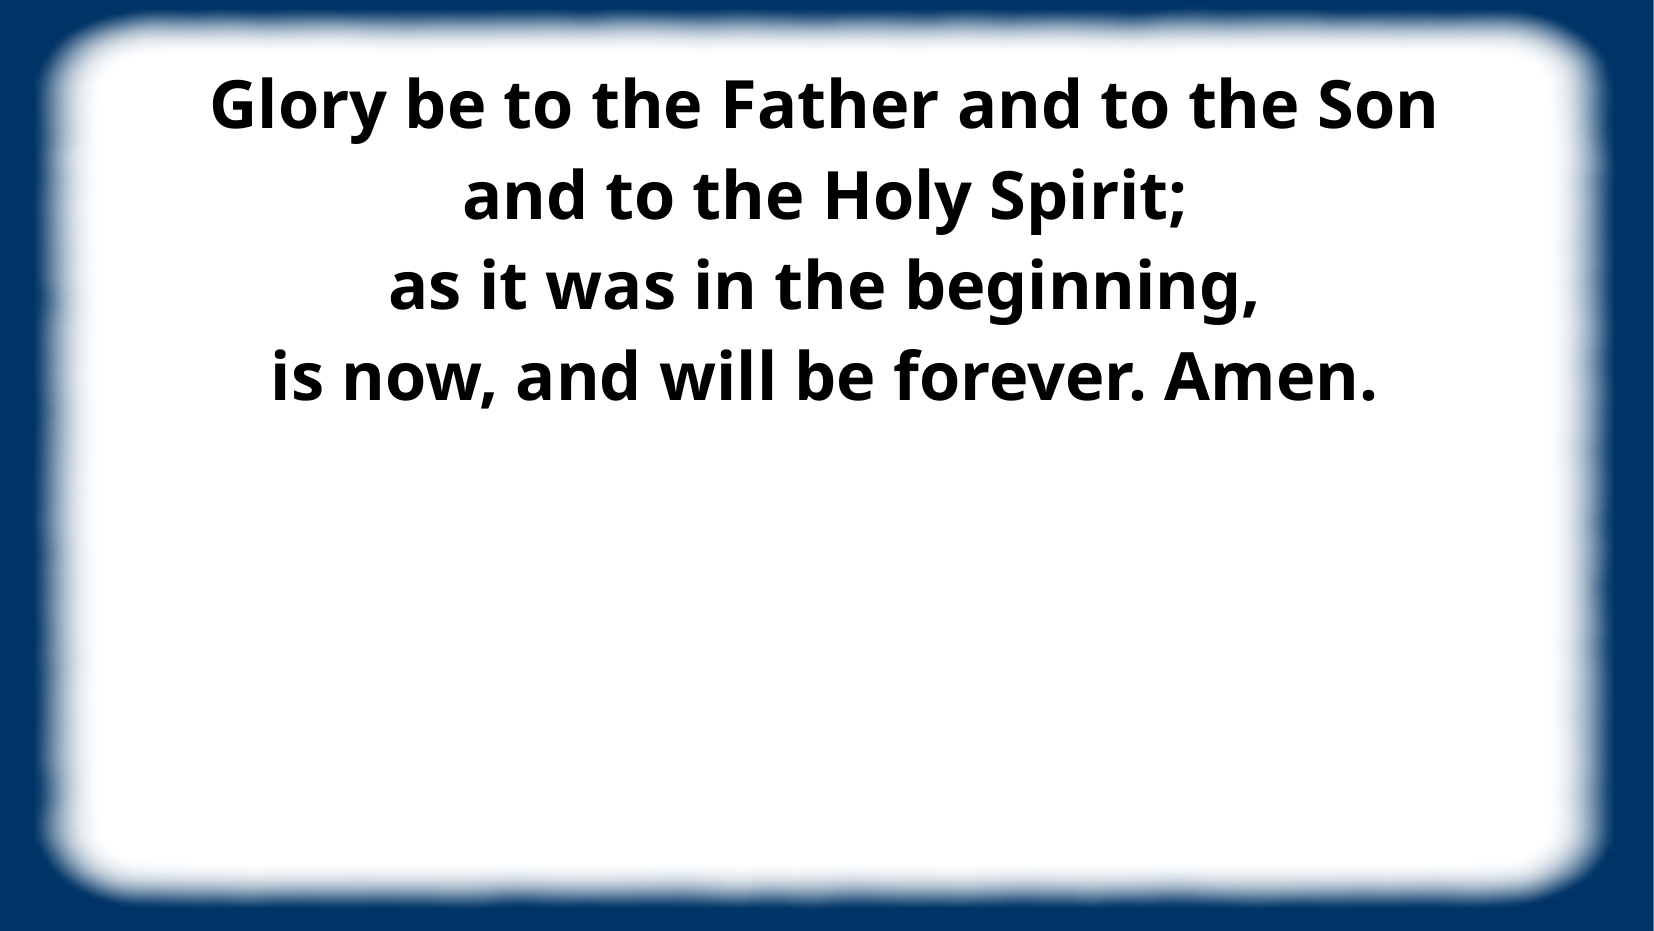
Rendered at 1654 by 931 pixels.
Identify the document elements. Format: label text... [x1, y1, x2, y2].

text_box Glory be to the Father and to the Son and to the Holy Spirit; as it was in the beginning, is now, and will be forever. Amen. [105, 49, 1546, 500]
picture [0, 0, 1654, 931]
